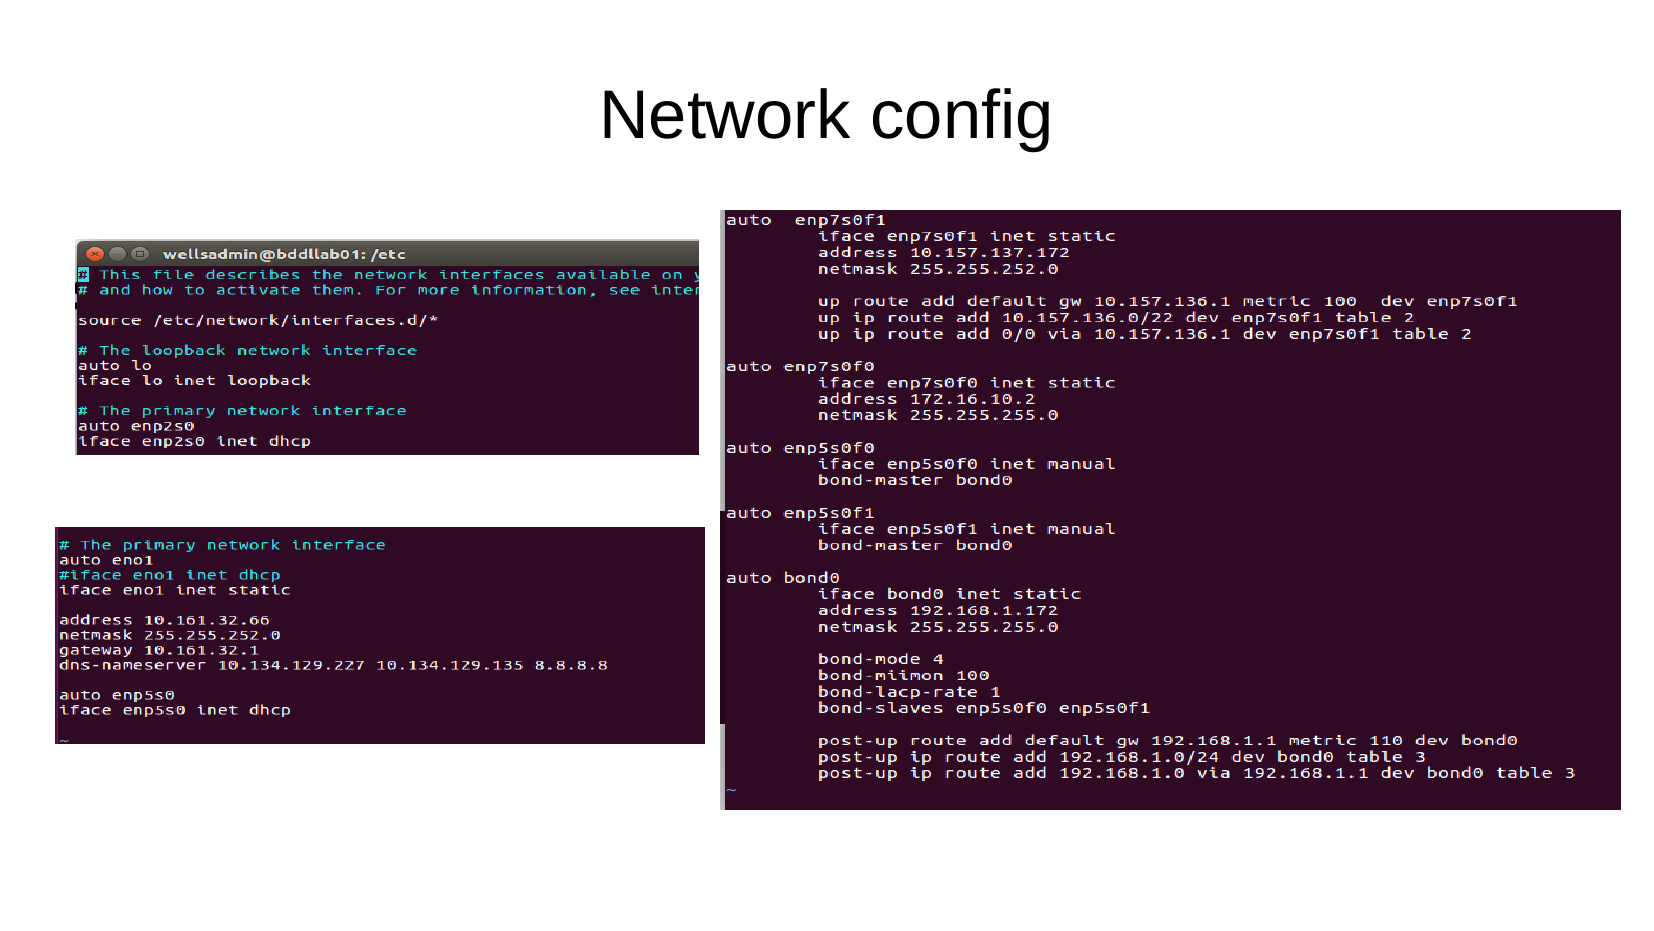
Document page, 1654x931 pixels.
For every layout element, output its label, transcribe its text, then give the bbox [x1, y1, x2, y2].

picture [55, 527, 706, 744]
picture [720, 210, 1621, 811]
title Network config [82, 37, 1571, 193]
picture [75, 239, 699, 455]
